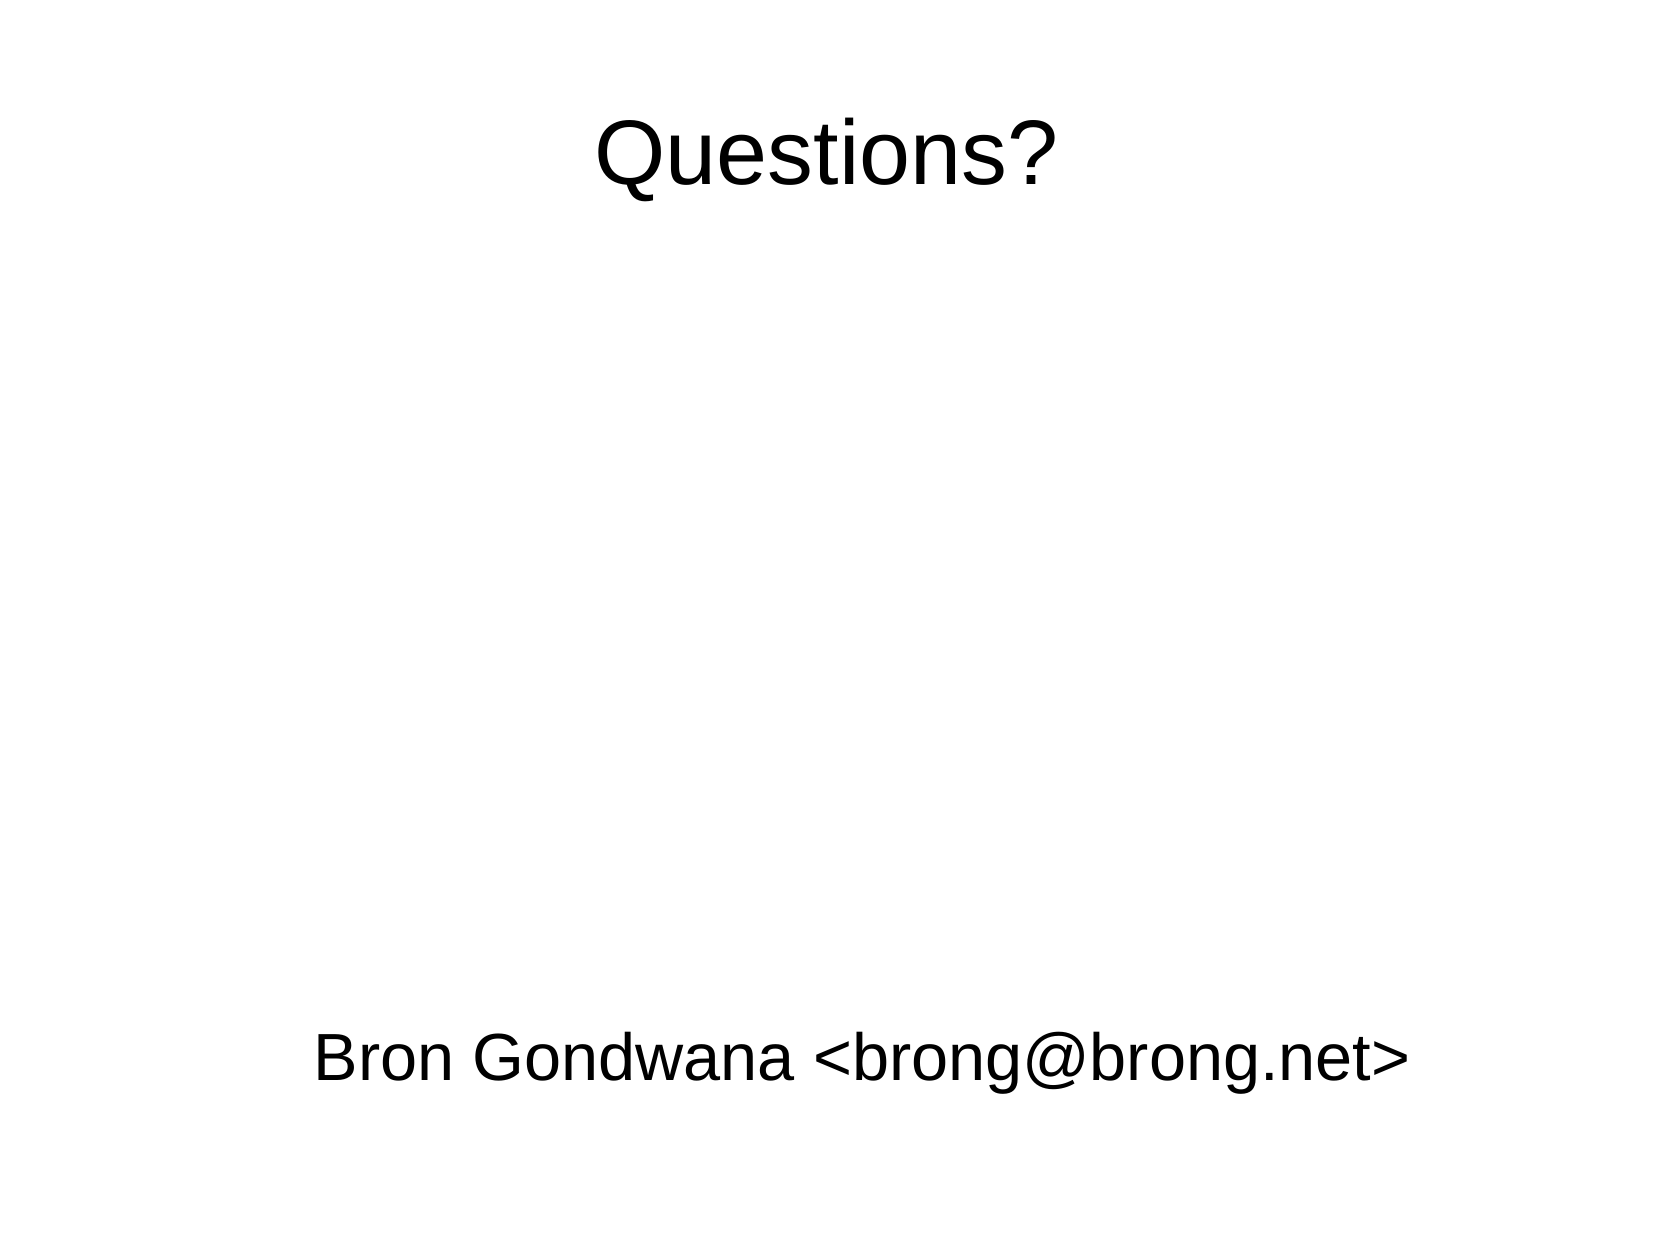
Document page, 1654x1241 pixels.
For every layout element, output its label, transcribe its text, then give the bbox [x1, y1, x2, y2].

title Questions? [82, 49, 1571, 257]
list Bron Gondwana <brong@brong.net> [82, 290, 1571, 1109]
